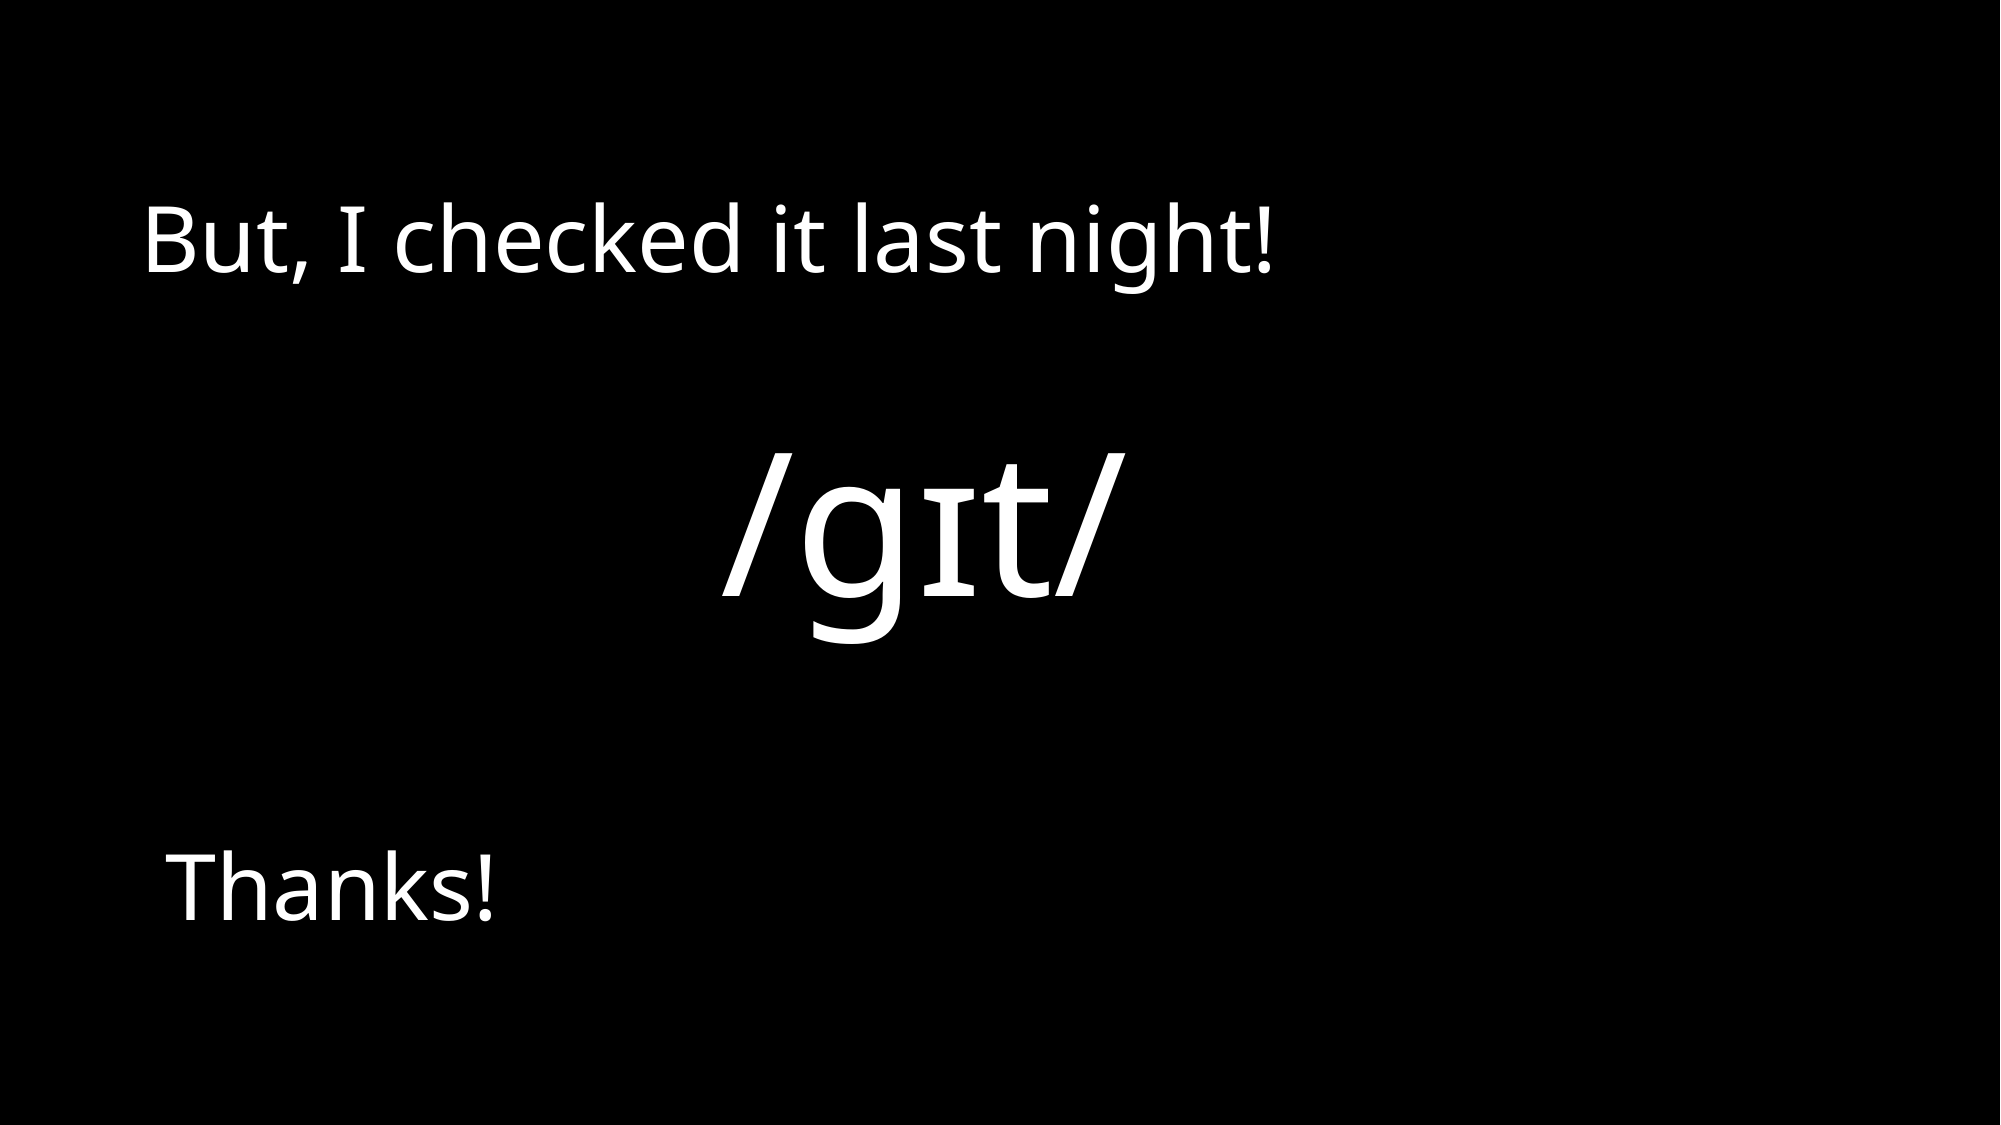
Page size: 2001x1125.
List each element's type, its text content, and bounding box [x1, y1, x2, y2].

text_box /ɡɪt/ [705, 423, 1211, 641]
text_box /ɡɪt/ [823, 502, 883, 584]
text_box Thanks! [150, 782, 1876, 1000]
title But, I checked it last night! [125, 133, 1851, 352]
